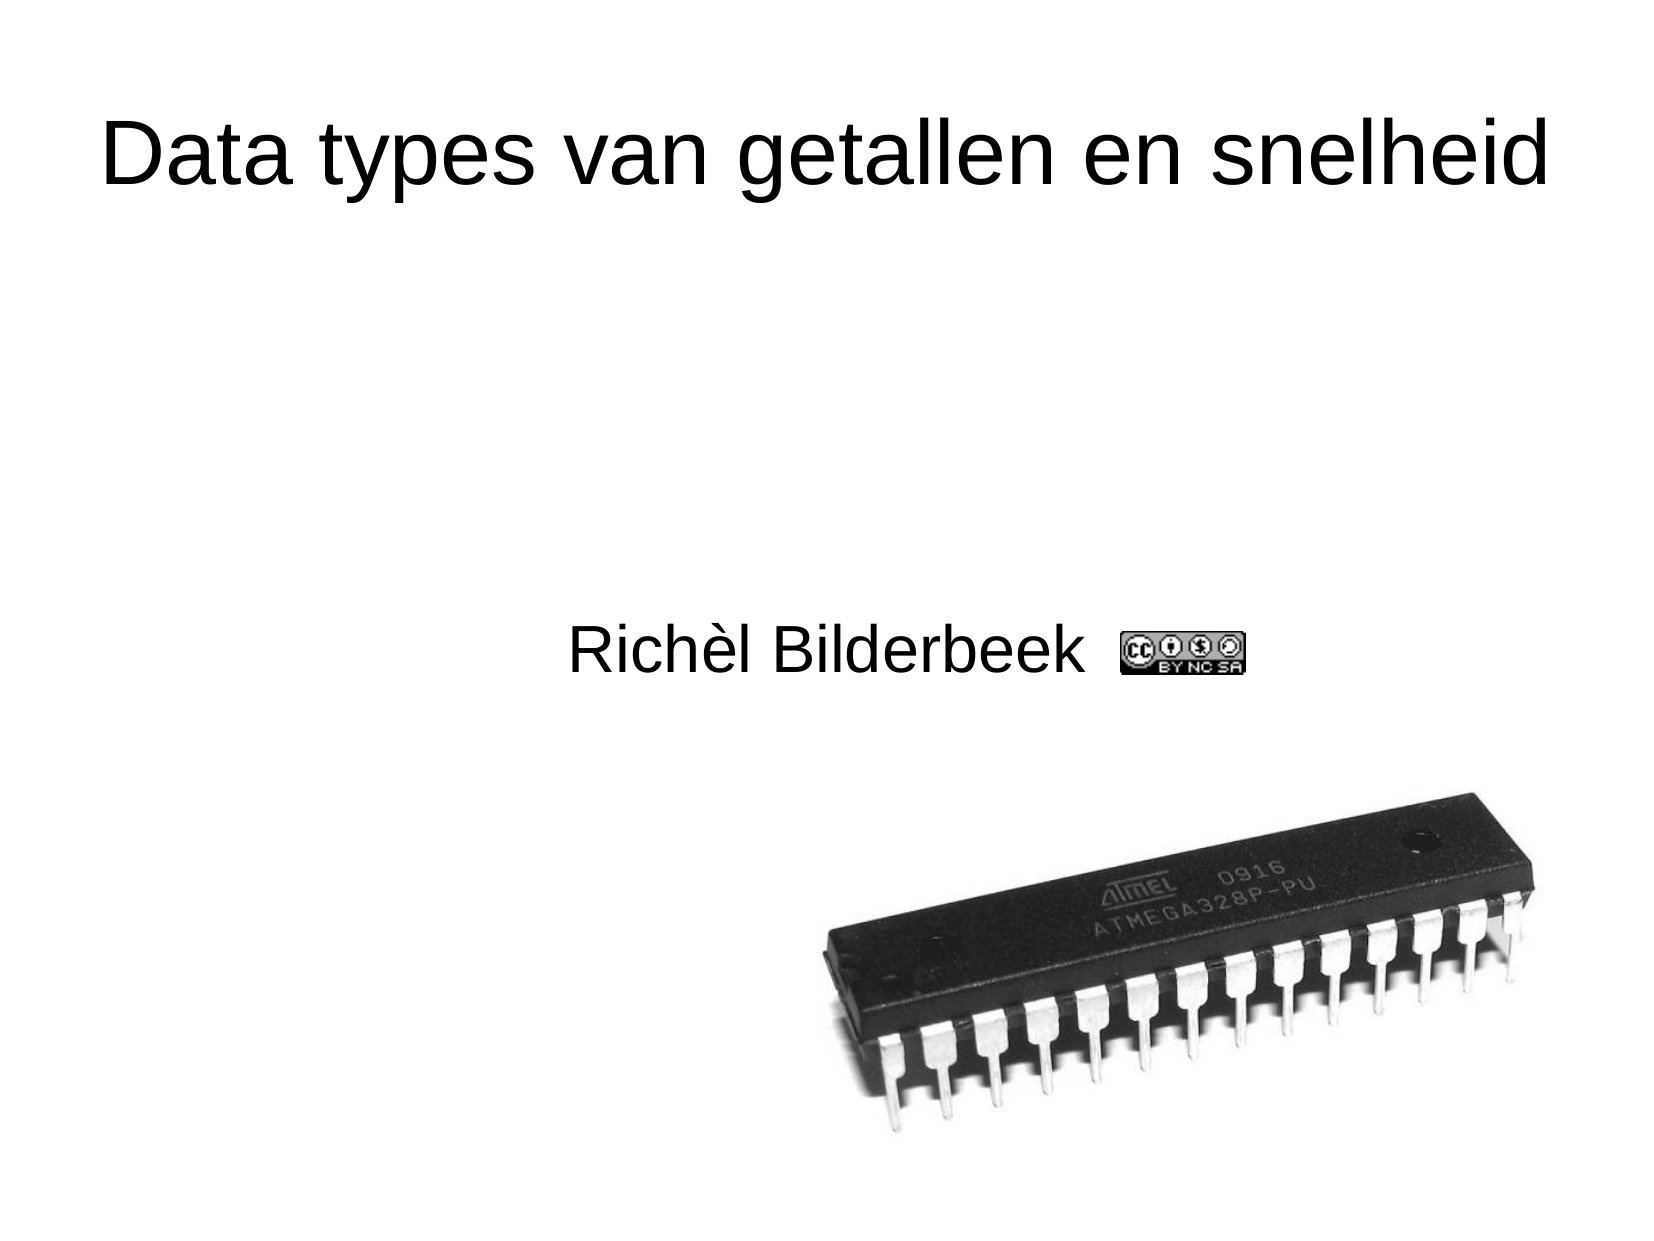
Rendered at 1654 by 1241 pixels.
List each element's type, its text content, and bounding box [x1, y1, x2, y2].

title Data types van getallen en snelheid [82, 49, 1571, 257]
subtitle Richèl Bilderbeek [82, 290, 1571, 1010]
picture [1120, 631, 1246, 676]
picture [818, 779, 1546, 1141]
